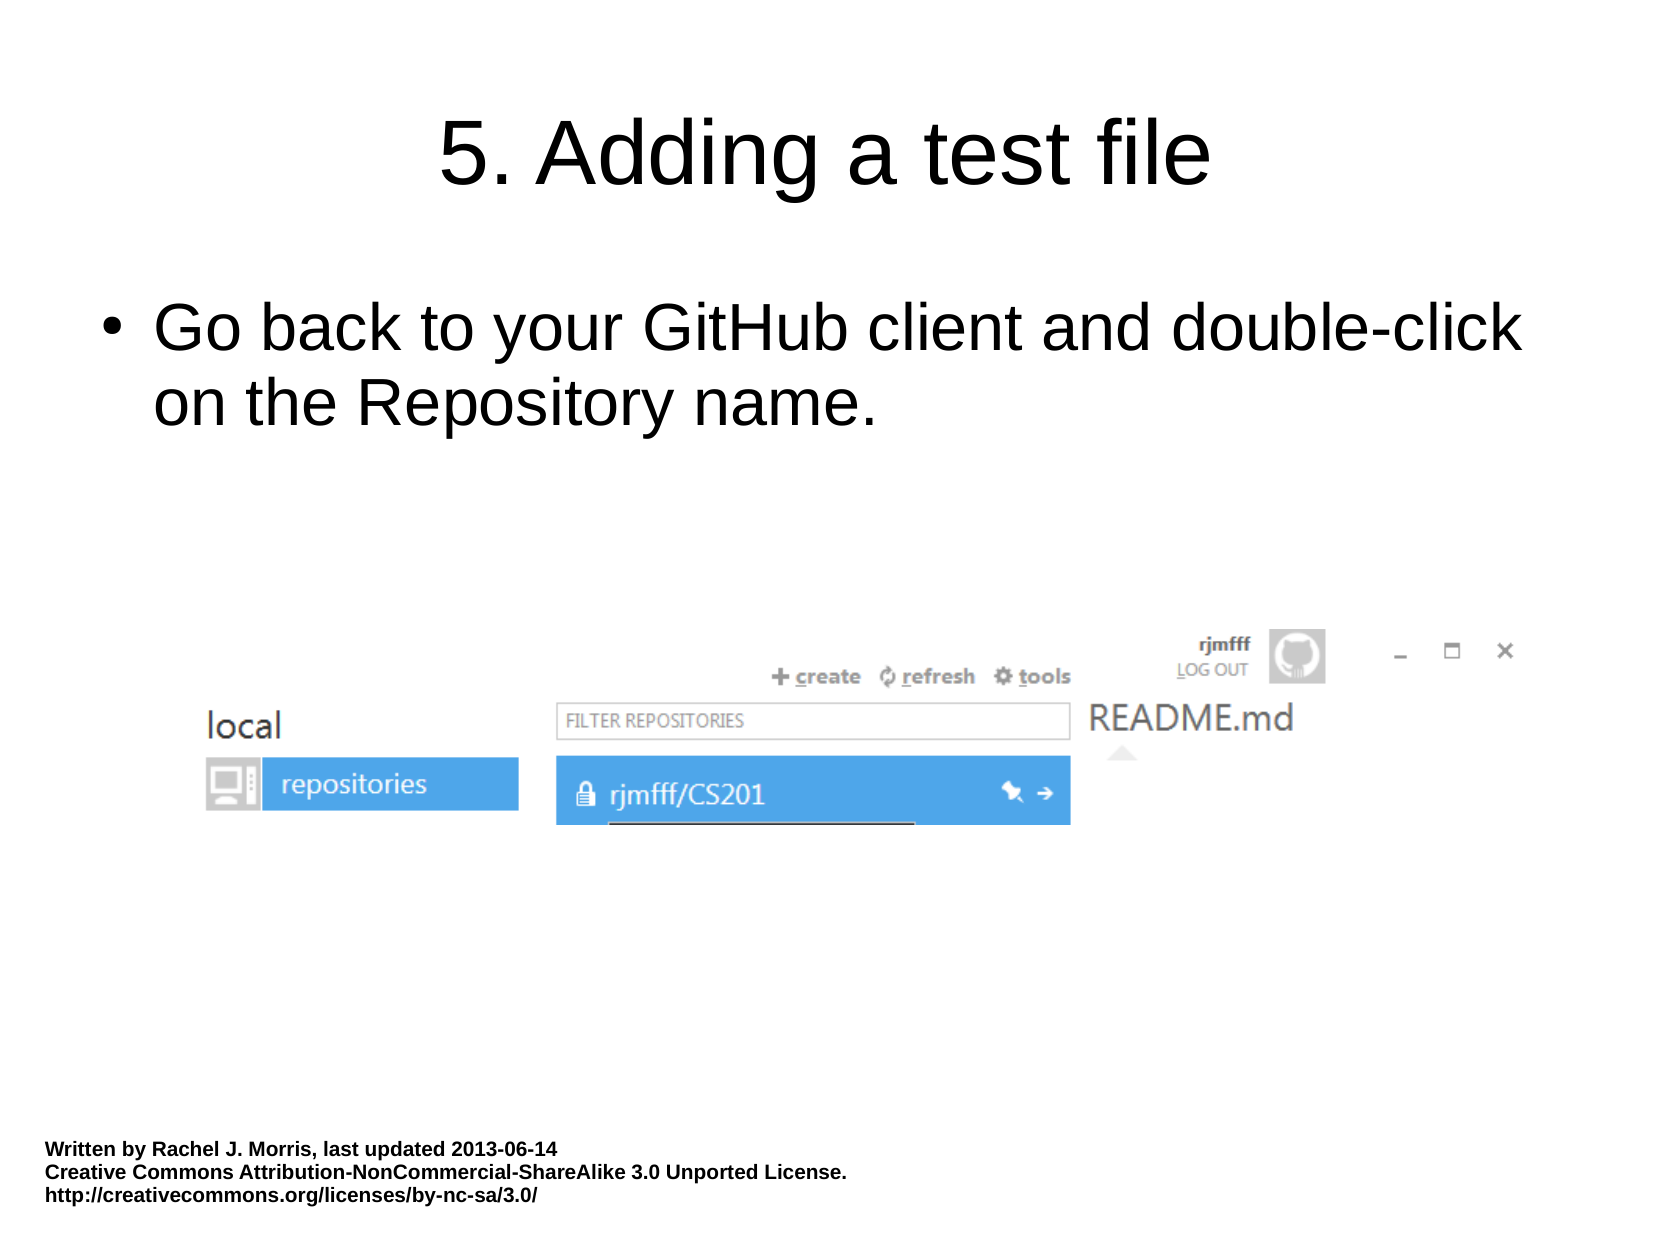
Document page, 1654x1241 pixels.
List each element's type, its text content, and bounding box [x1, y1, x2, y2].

title 5. Adding a test file [82, 49, 1571, 257]
list Go back to your GitHub client and double-click on the Repository name. [82, 290, 1538, 1010]
picture [150, 629, 1529, 826]
